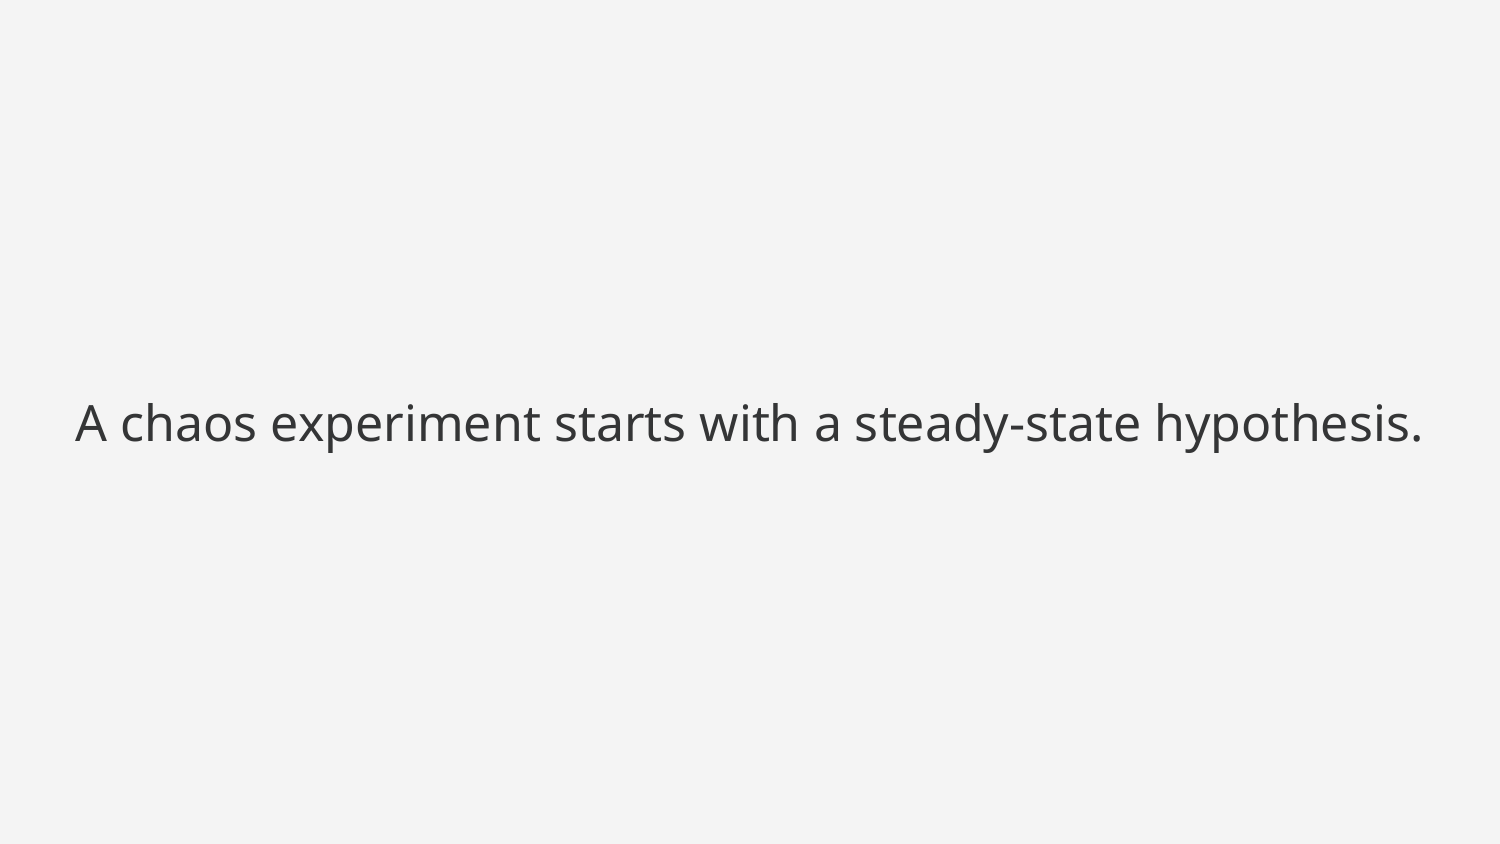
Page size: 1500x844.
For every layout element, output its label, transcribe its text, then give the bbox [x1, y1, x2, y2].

list A chaos experiment starts with a steady-state hypothesis. [51, 266, 1449, 578]
